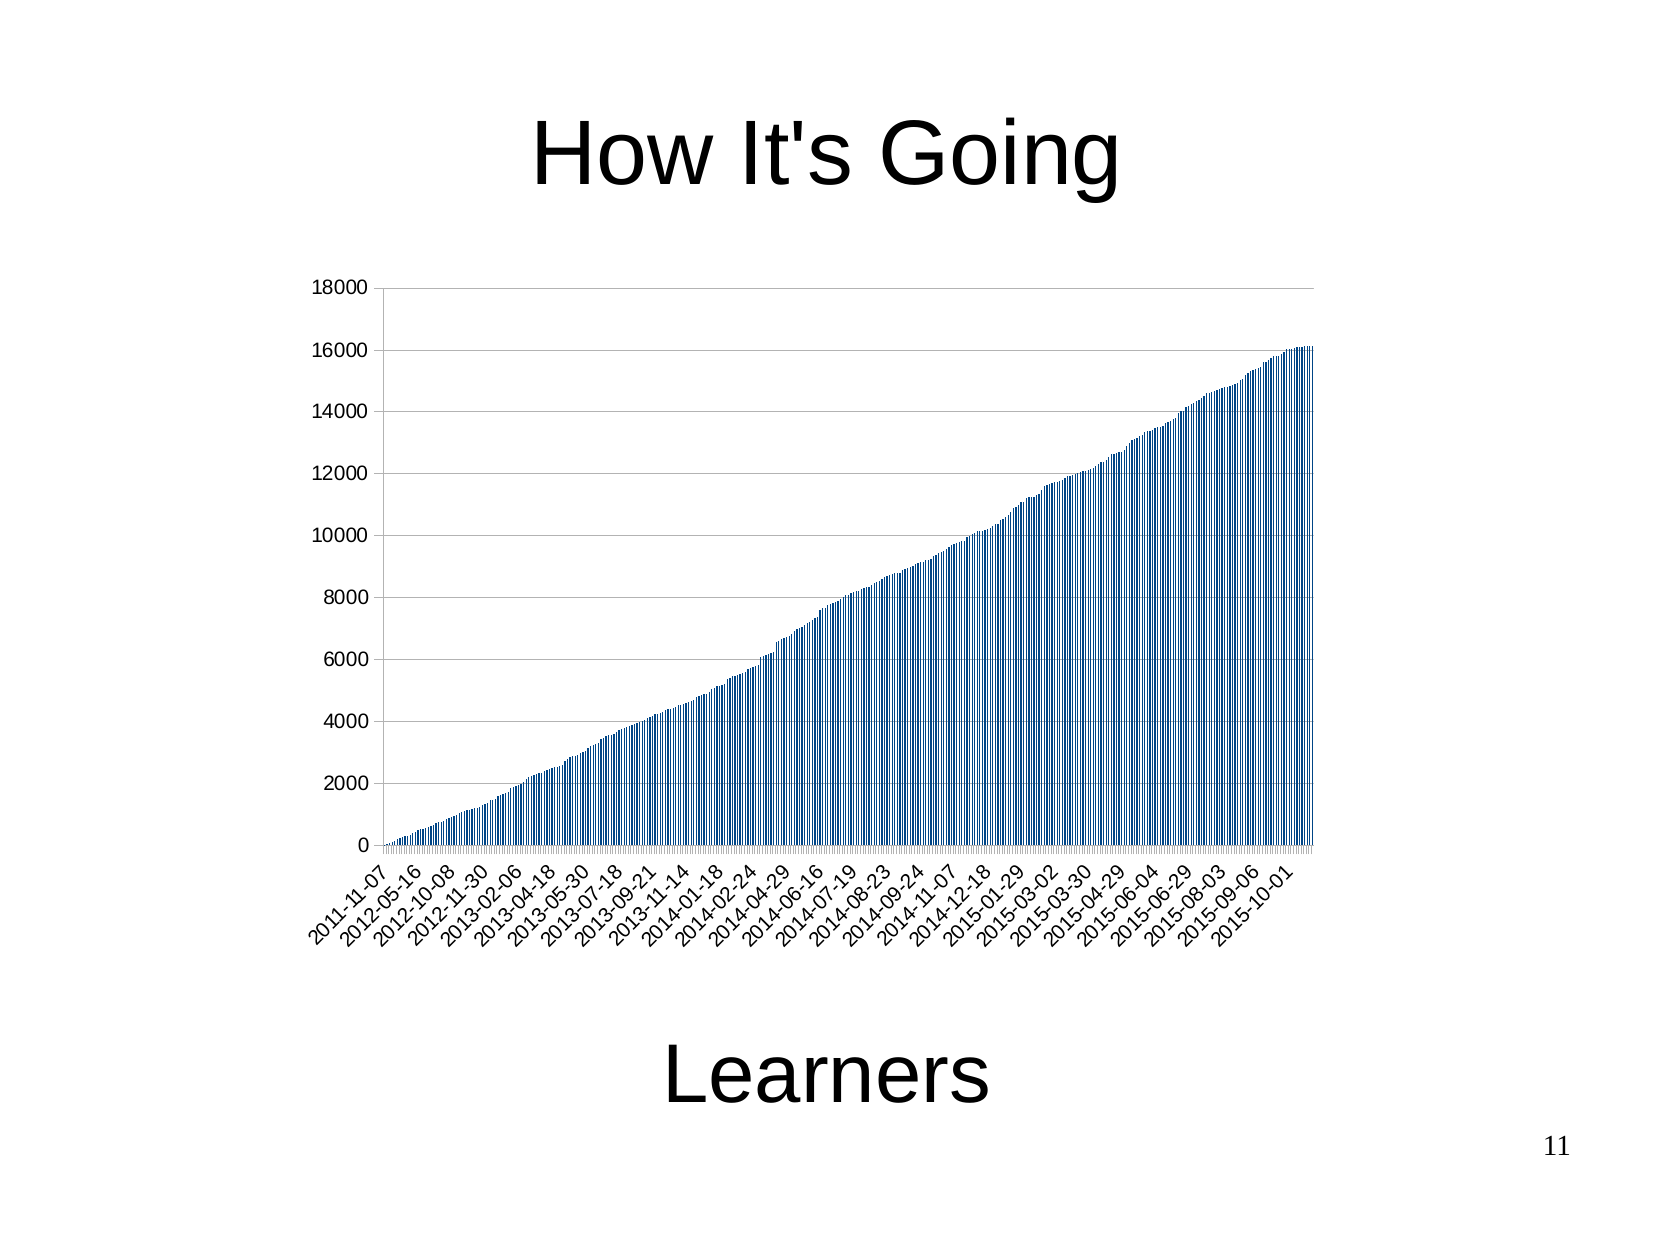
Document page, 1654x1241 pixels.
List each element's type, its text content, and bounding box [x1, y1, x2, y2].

picture [303, 276, 1314, 963]
title Learners [82, 970, 1571, 1178]
title How It's Going [82, 49, 1571, 257]
